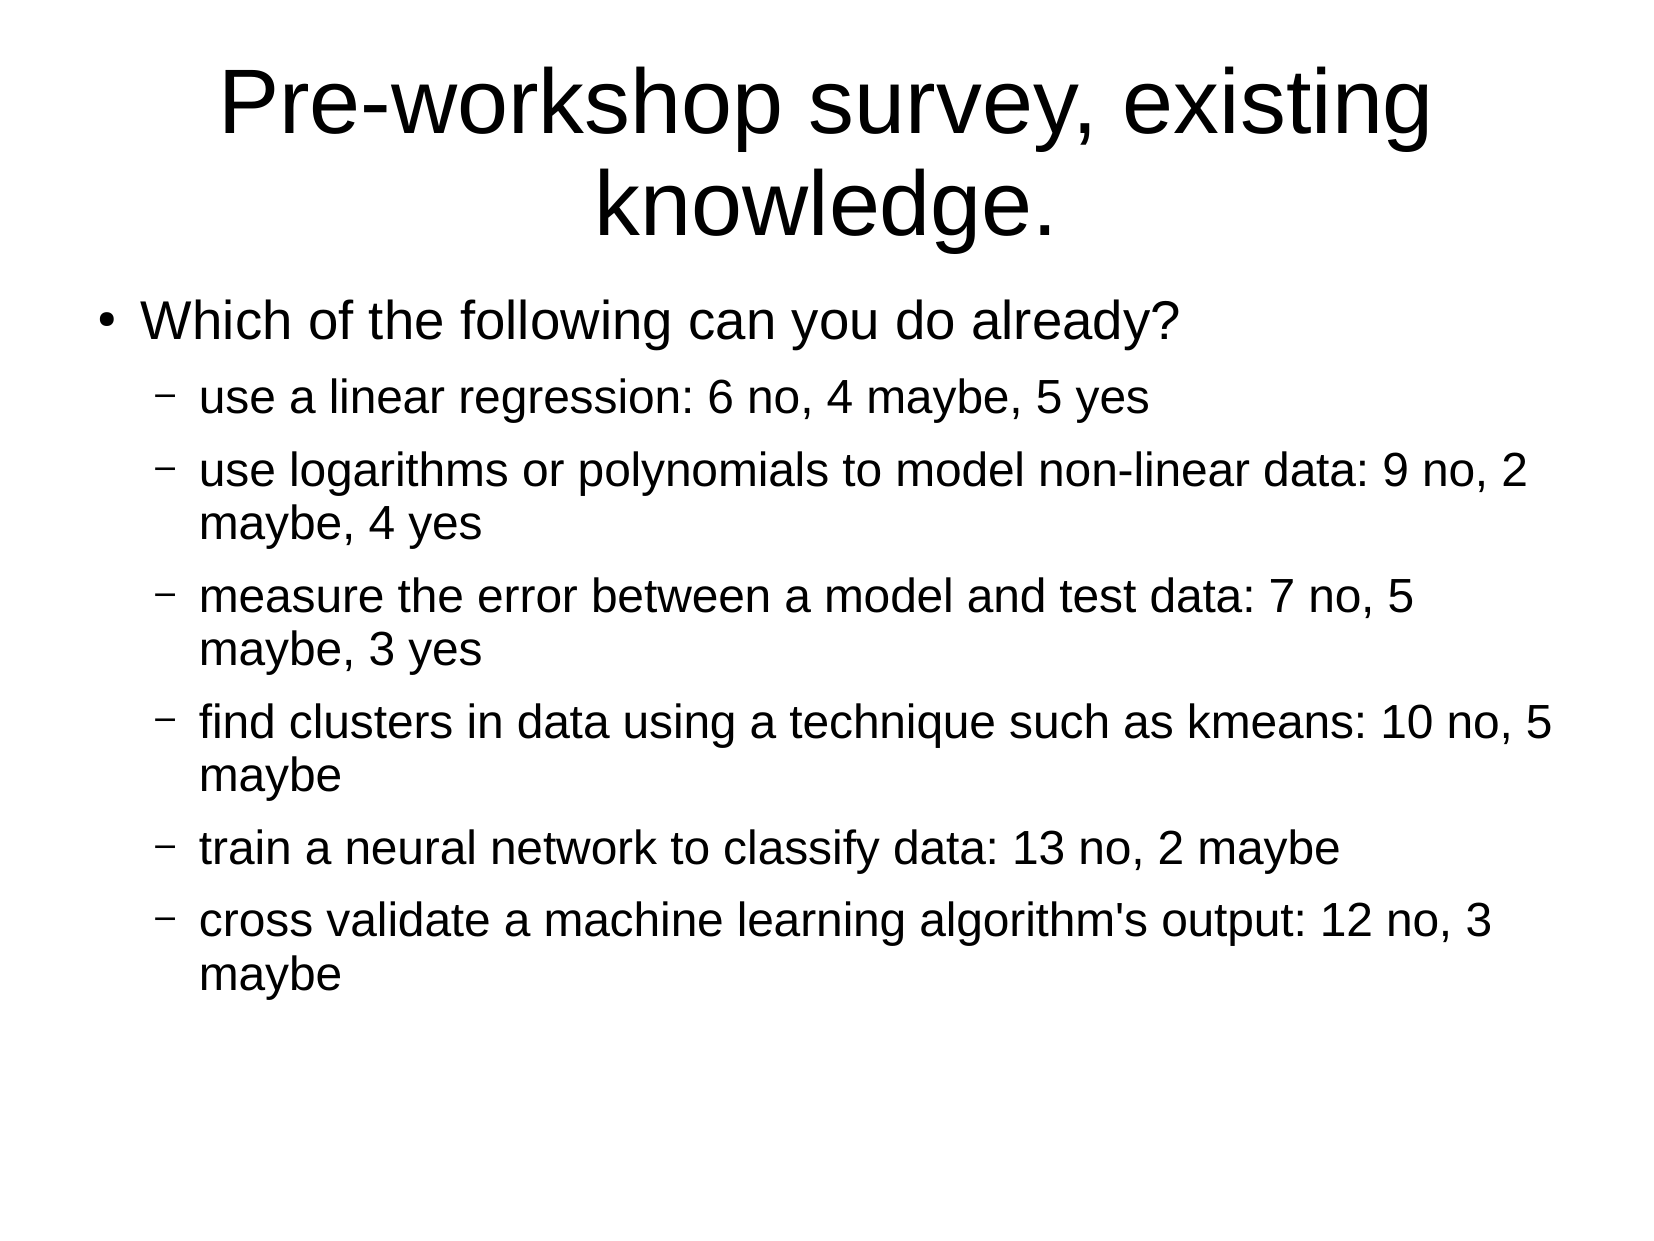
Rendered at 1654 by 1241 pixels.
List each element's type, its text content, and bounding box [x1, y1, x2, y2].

list Which of the following can you do already? use a linear regression: 6 no, 4 maybe, 5 yes use logarithms or polynomials to model non-linear data: 9 no, 2 maybe, 4 yes measure the error between a model and test data: 7 no, 5 maybe, 3 yes find clusters in data using a technique such as kmeans: 10 no, 5 maybe train a neural network to classify data: 13 no, 2 maybe cross validate a machine learning algorithm's output: 12 no, 3 maybe [82, 290, 1571, 1010]
title Pre-workshop survey, existing knowledge. [82, 49, 1571, 257]
